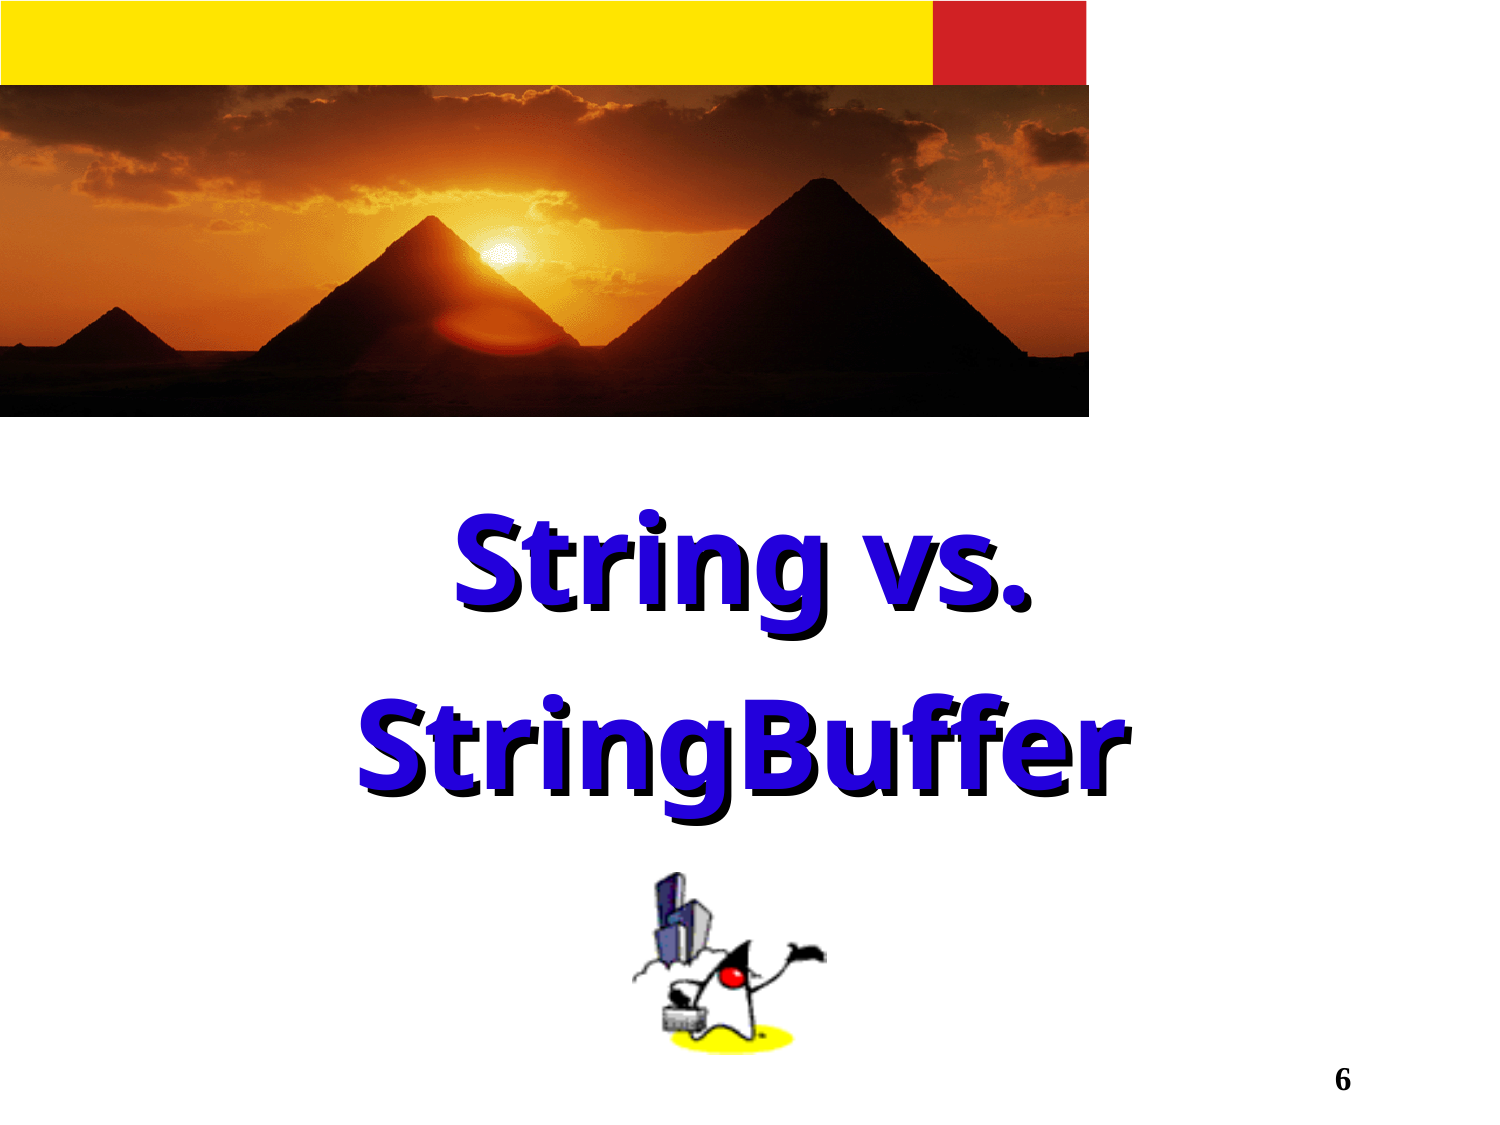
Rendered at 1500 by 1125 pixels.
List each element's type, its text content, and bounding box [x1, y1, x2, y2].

picture [0, 85, 1089, 417]
picture [632, 872, 827, 1055]
text_box String vs. StringBuffer [340, 478, 1144, 1015]
